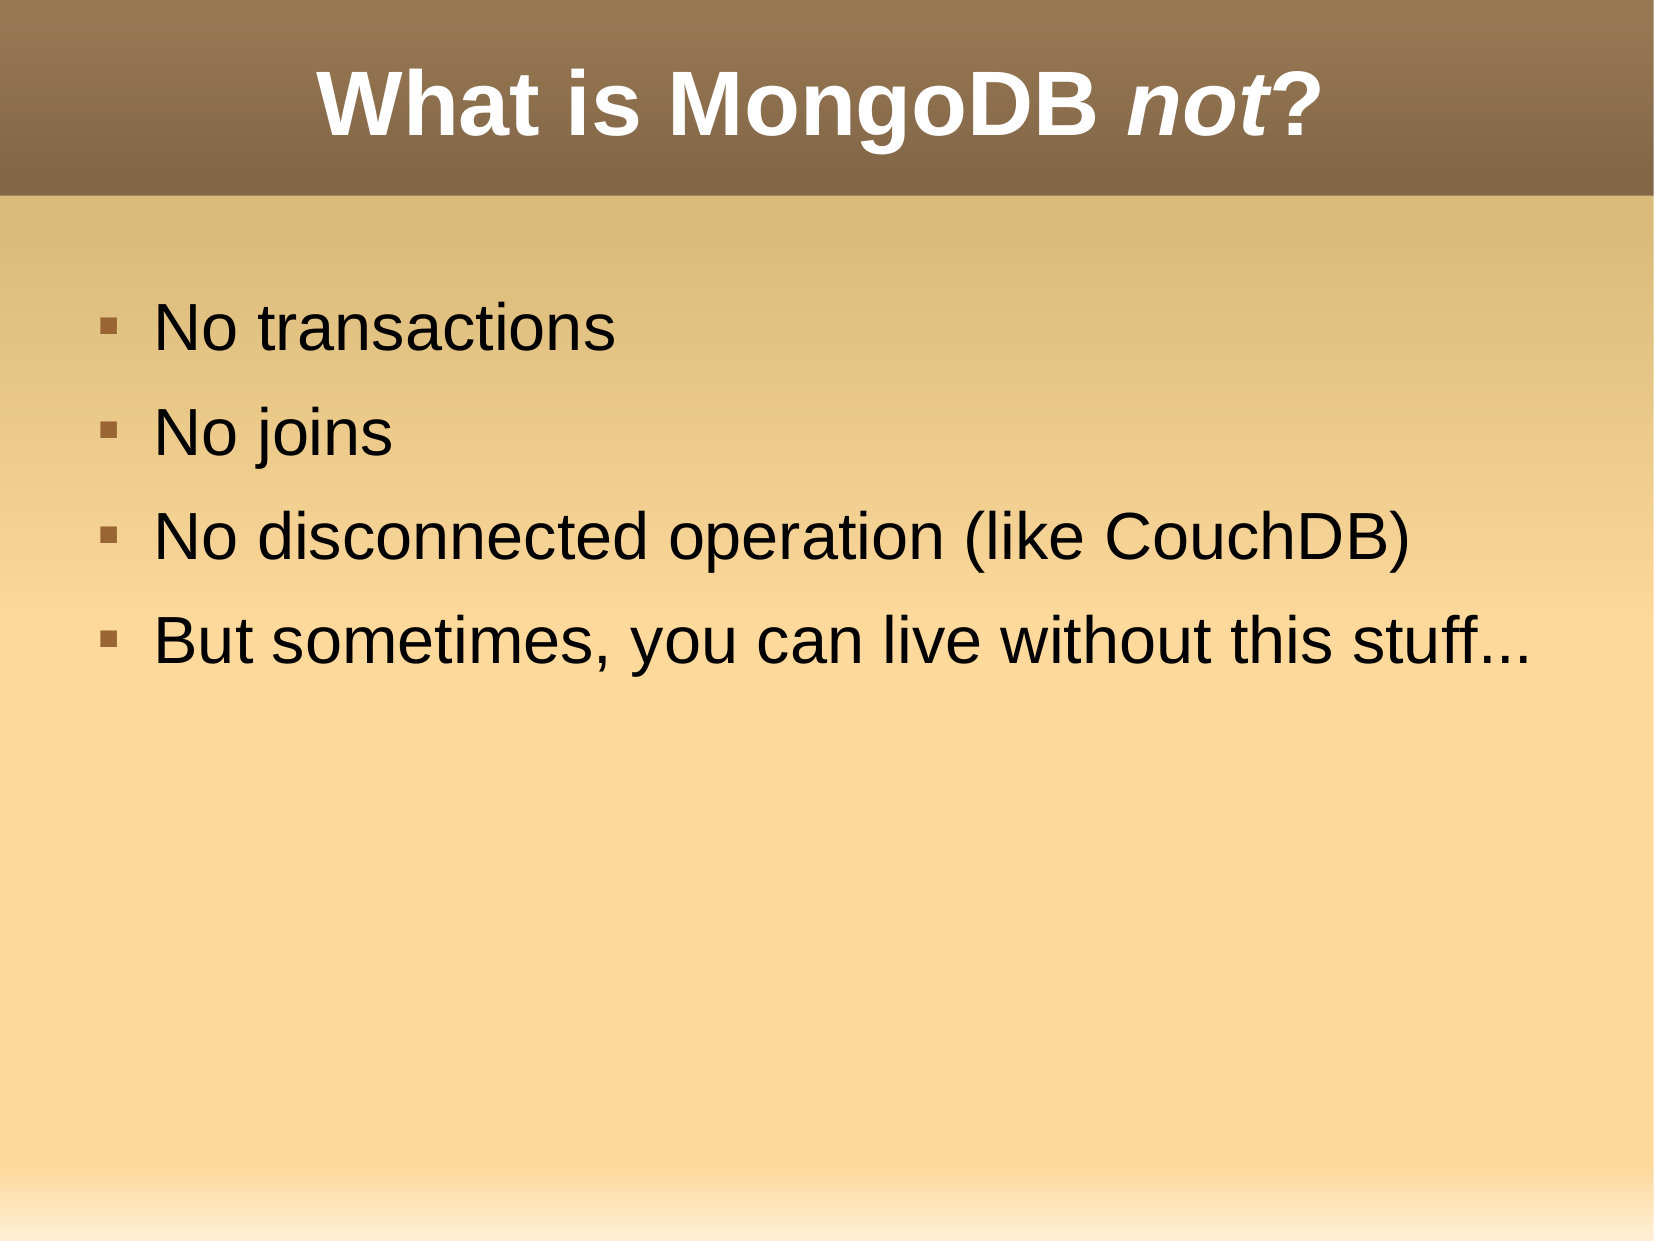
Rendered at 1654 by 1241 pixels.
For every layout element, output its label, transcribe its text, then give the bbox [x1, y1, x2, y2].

list No transactions No joins No disconnected operation (like CouchDB) But sometimes, you can live without this stuff... [82, 290, 1571, 1094]
title What is MongoDB not? [76, 7, 1565, 200]
picture [0, 0, 1654, 1241]
